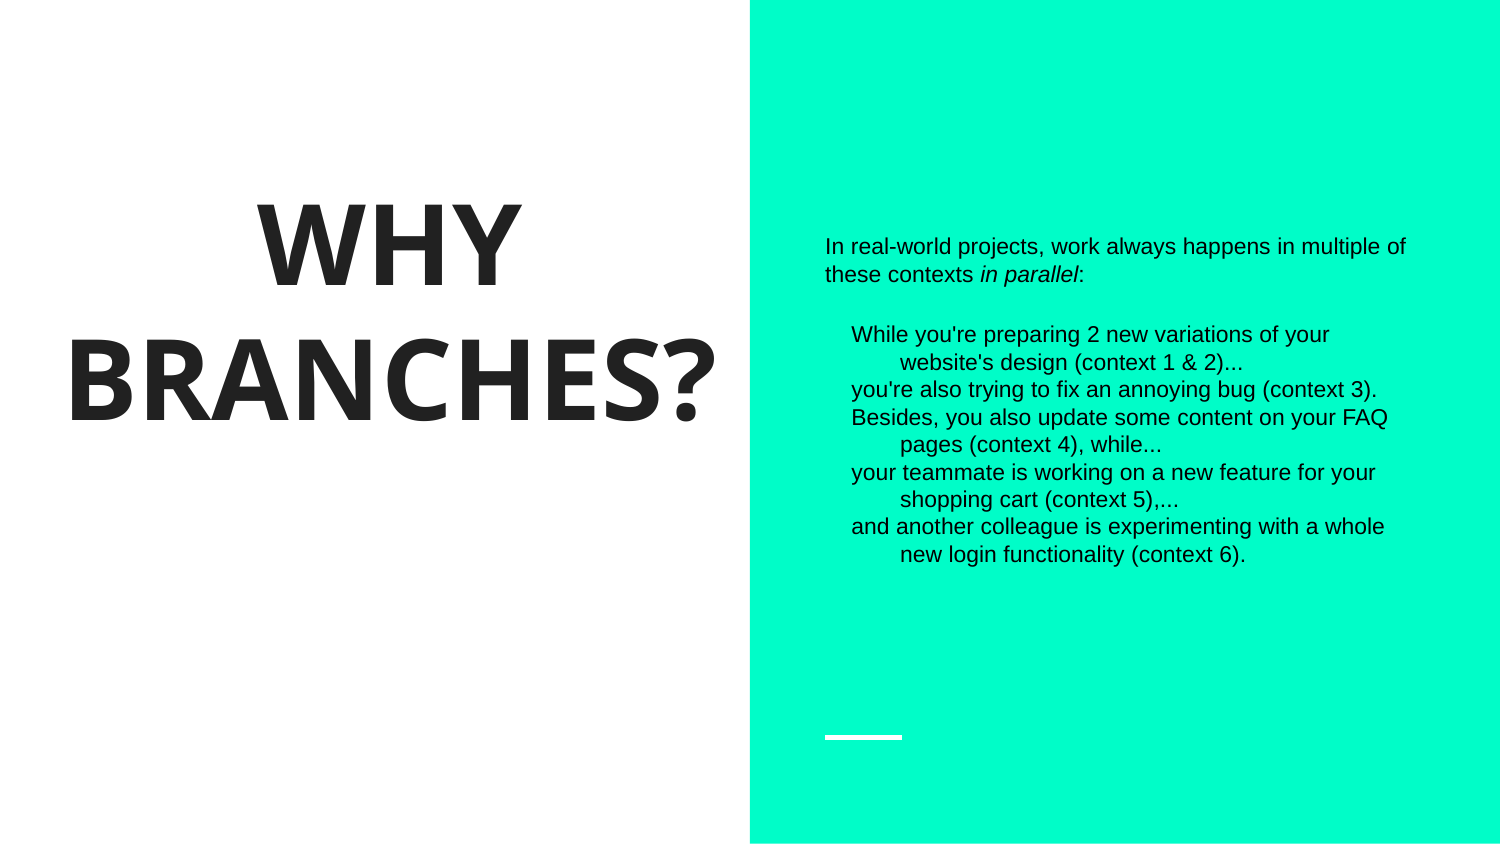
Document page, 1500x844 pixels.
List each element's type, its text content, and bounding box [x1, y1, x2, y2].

title WHY BRANCHES? [0, 177, 781, 458]
list In real-world projects, work always happens in multiple of these contexts in parallel: While you're preparing 2 new variations of your website's design (context 1 & 2)... you're also trying to fix an annoying bug (context 3). Besides, you also update some content on your FAQ pages (context 4), while... your teammate is working on a new feature for your shopping cart (context 5),... and another colleague is experimenting with a whole new login functionality (context 6). [810, 118, 1440, 725]
